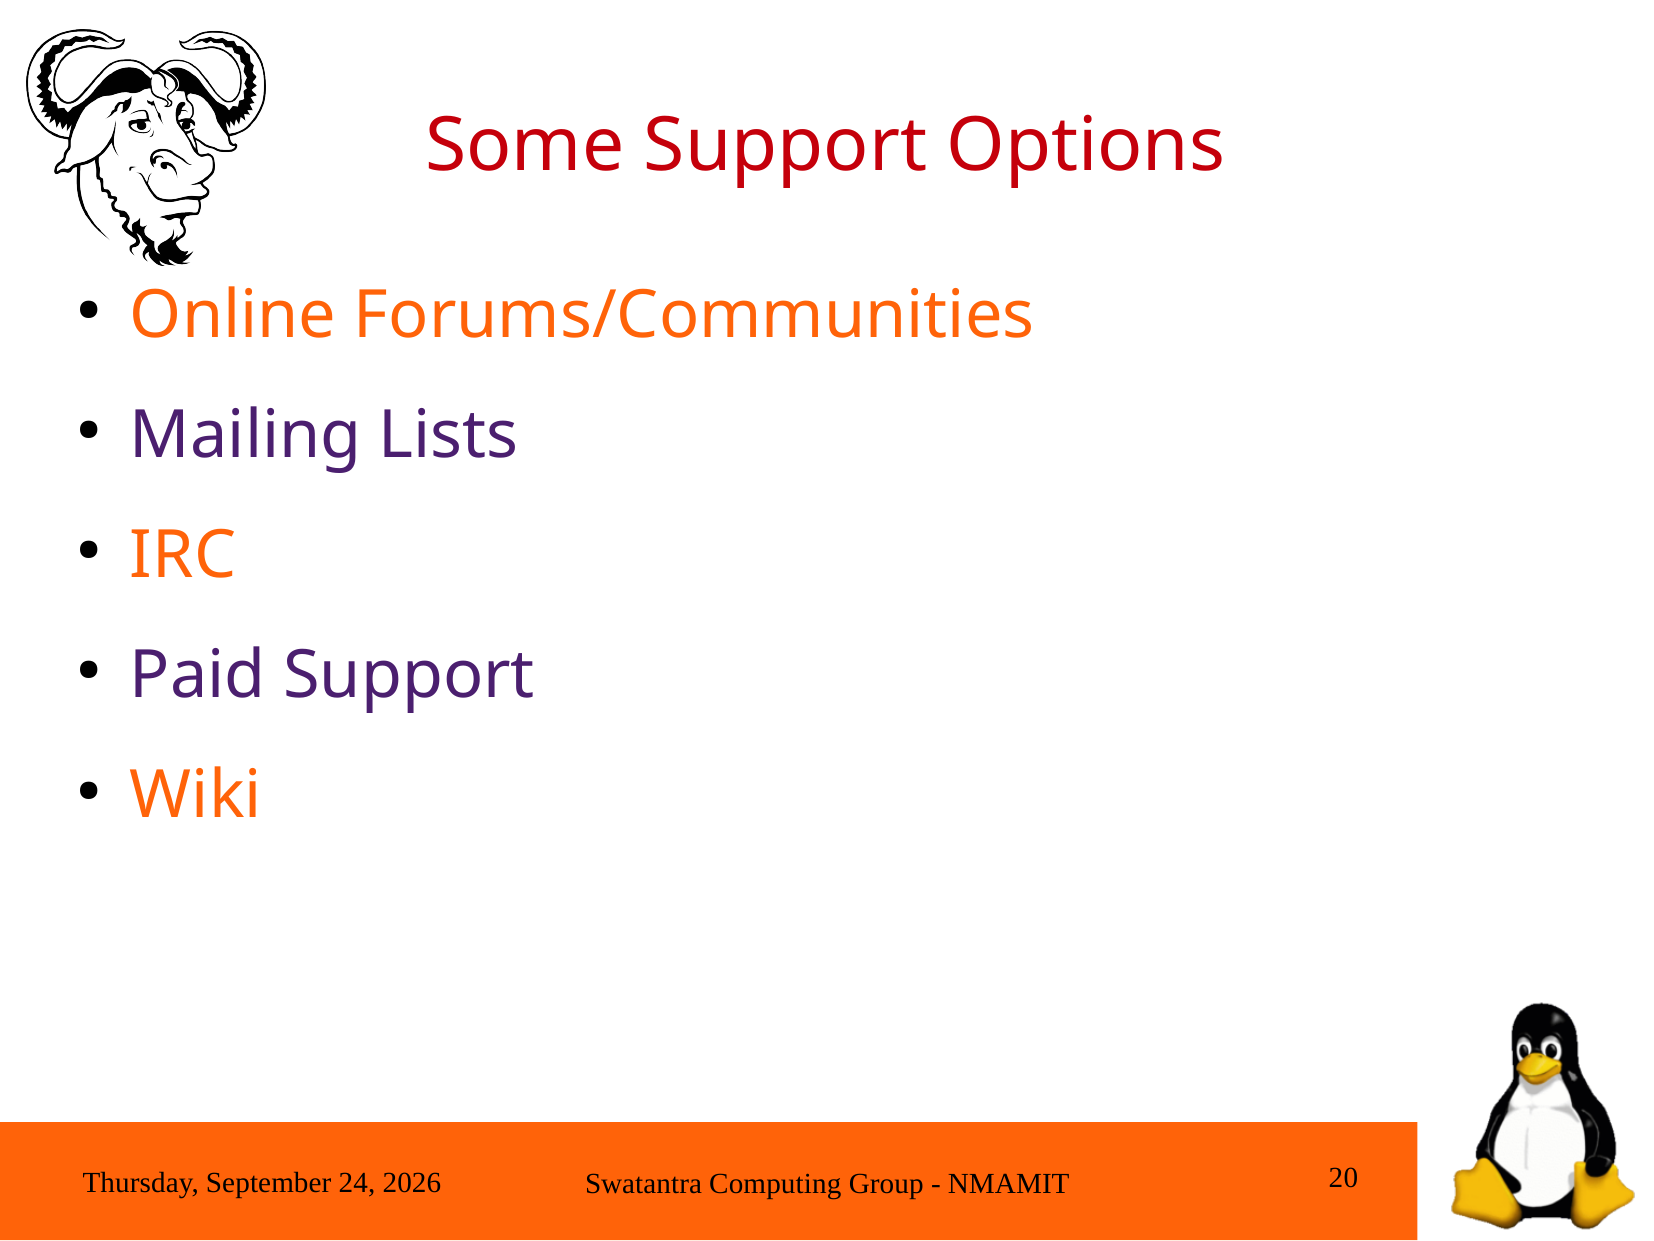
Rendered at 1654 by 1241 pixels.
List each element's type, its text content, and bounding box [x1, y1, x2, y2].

picture [1446, 997, 1640, 1235]
title Some Support Options [56, 47, 1596, 234]
picture [26, 29, 266, 266]
list Online Forums/Communities Mailing Lists IRC Paid Support Wiki [59, 265, 1595, 1108]
